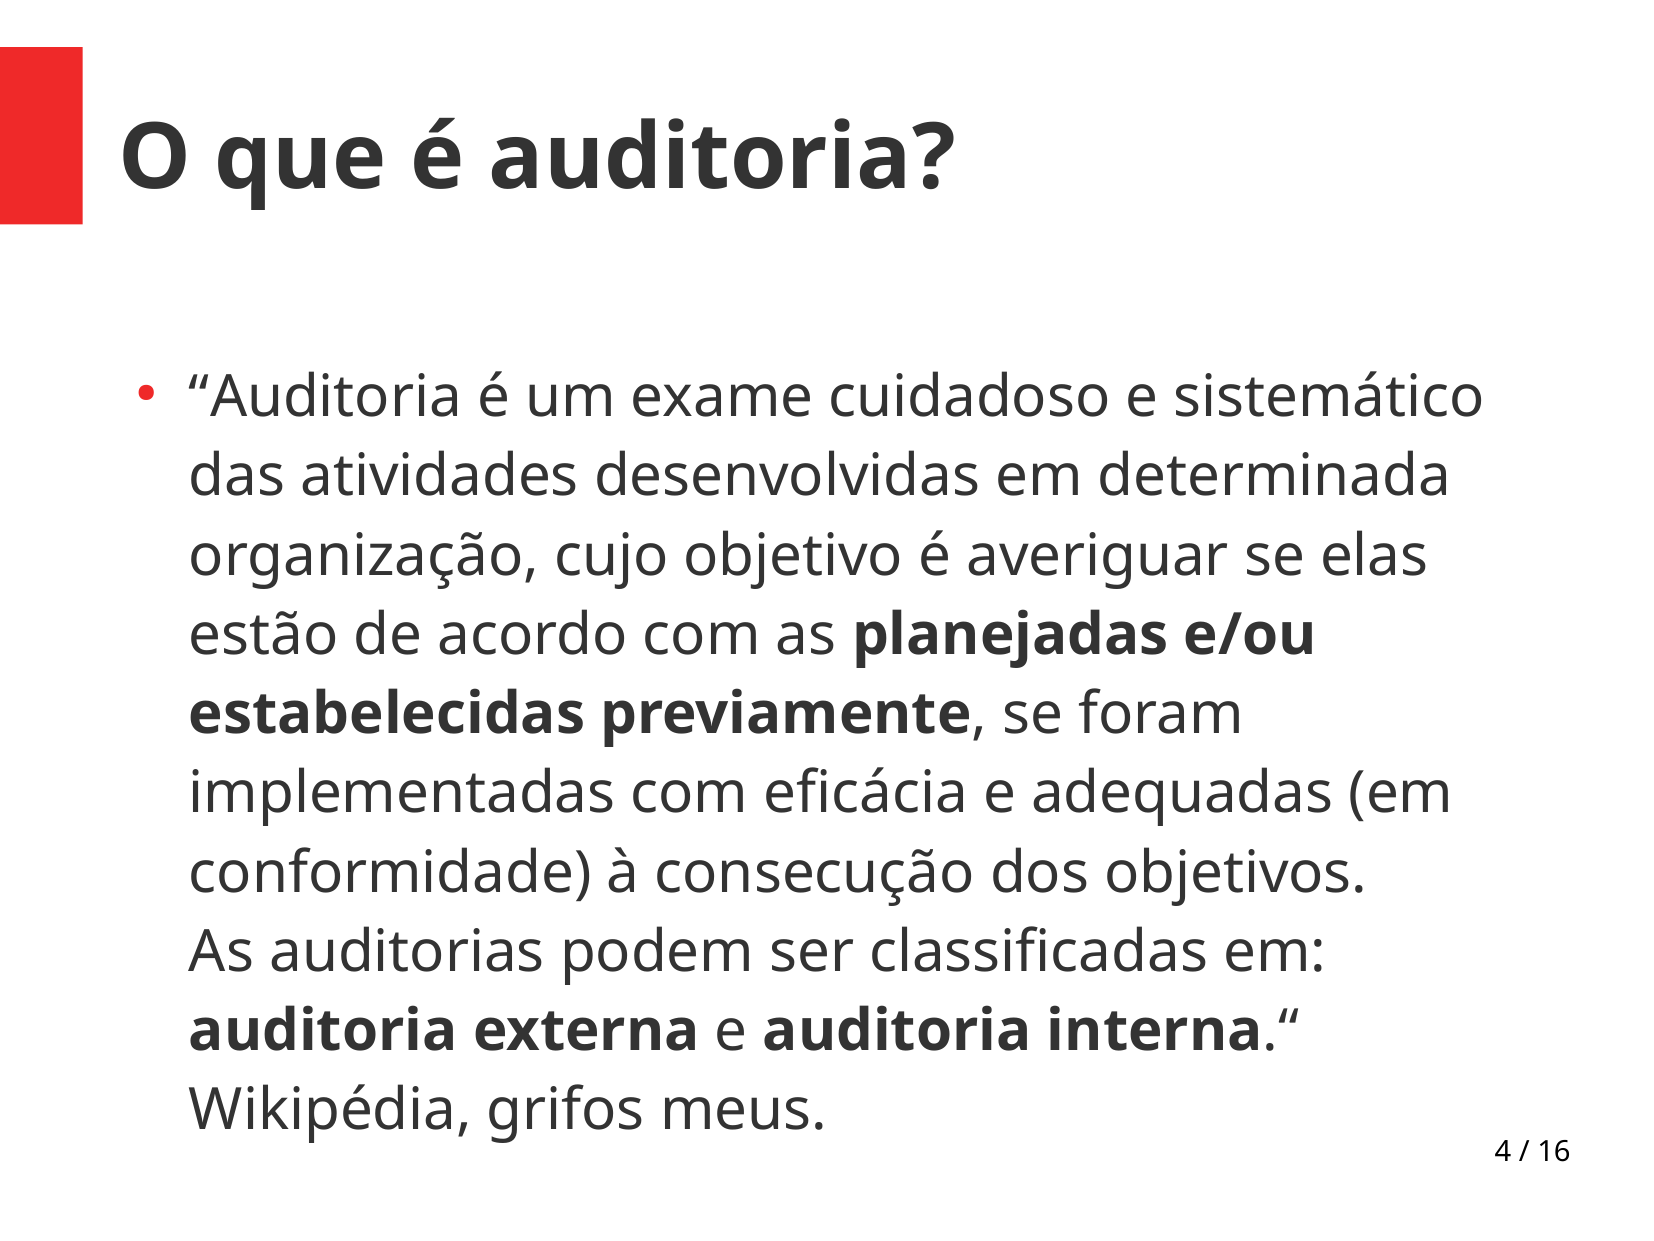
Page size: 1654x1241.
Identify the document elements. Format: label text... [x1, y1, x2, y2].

list “Auditoria é um exame cuidadoso e sistemático das atividades desenvolvidas em determinada organização, cujo objetivo é averiguar se elas estão de acordo com as planejadas e/ou estabelecidas previamente, se foram implementadas com eficácia e adequadas (em conformidade) à consecução dos objetivos. As auditorias podem ser classificadas em: auditoria externa e auditoria interna.“ Wikipédia, grifos meus. [118, 354, 1536, 1074]
title O que é auditoria? [118, 49, 1571, 257]
